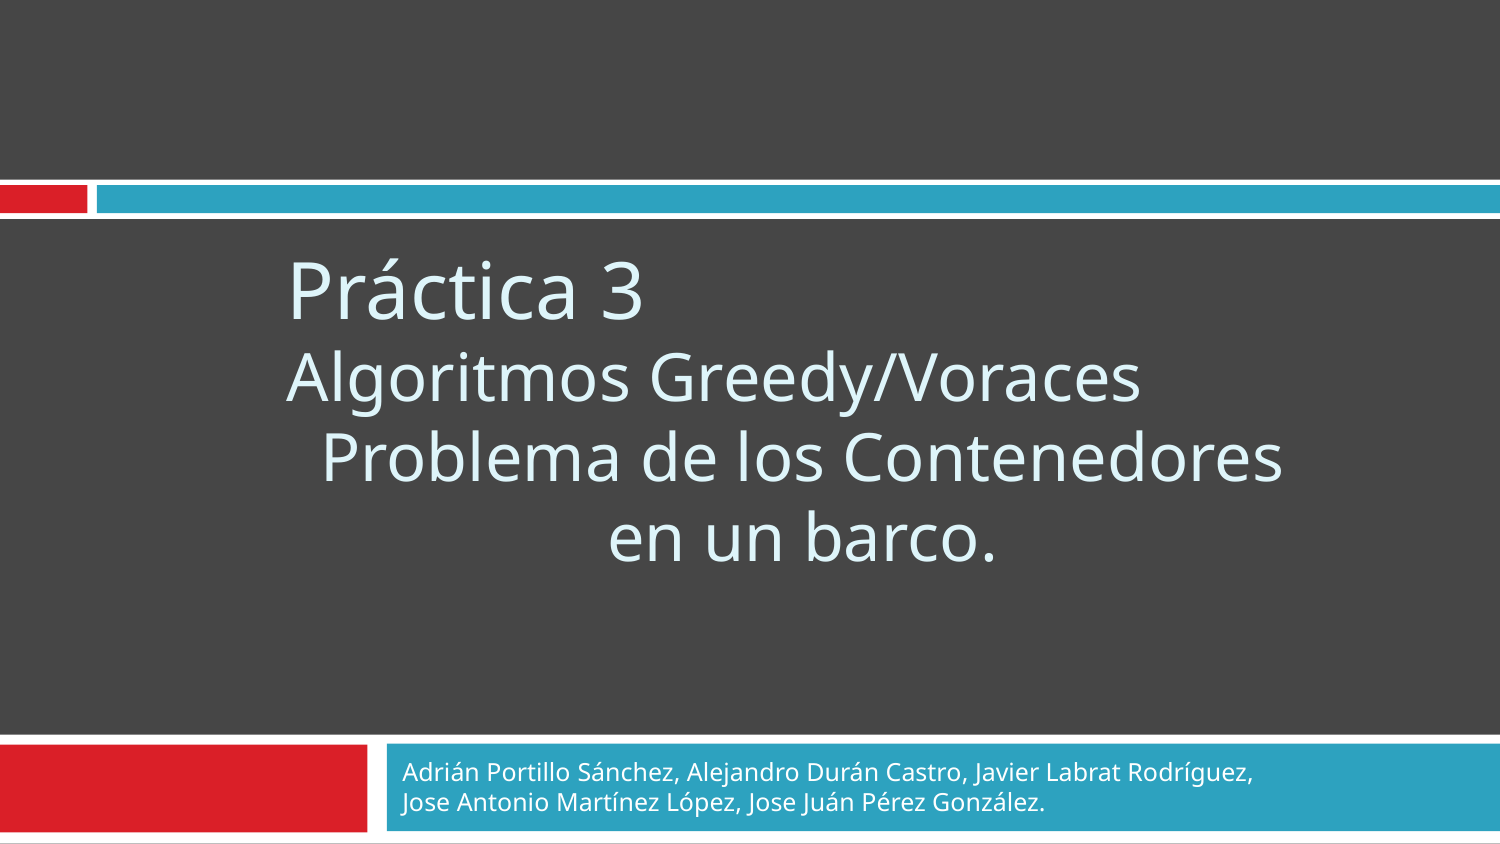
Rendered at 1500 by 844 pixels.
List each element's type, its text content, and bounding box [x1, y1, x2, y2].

text_box Adrián Portillo Sánchez, Alejandro Durán Castro, Javier Labrat Rodríguez, Jose Antonio Martínez López, Jose Juán Pérez González. [387, 744, 1457, 829]
text_box Práctica 3 Algoritmos Greedy/Voraces Problema de los Contenedores en un barco. [271, 247, 1334, 583]
